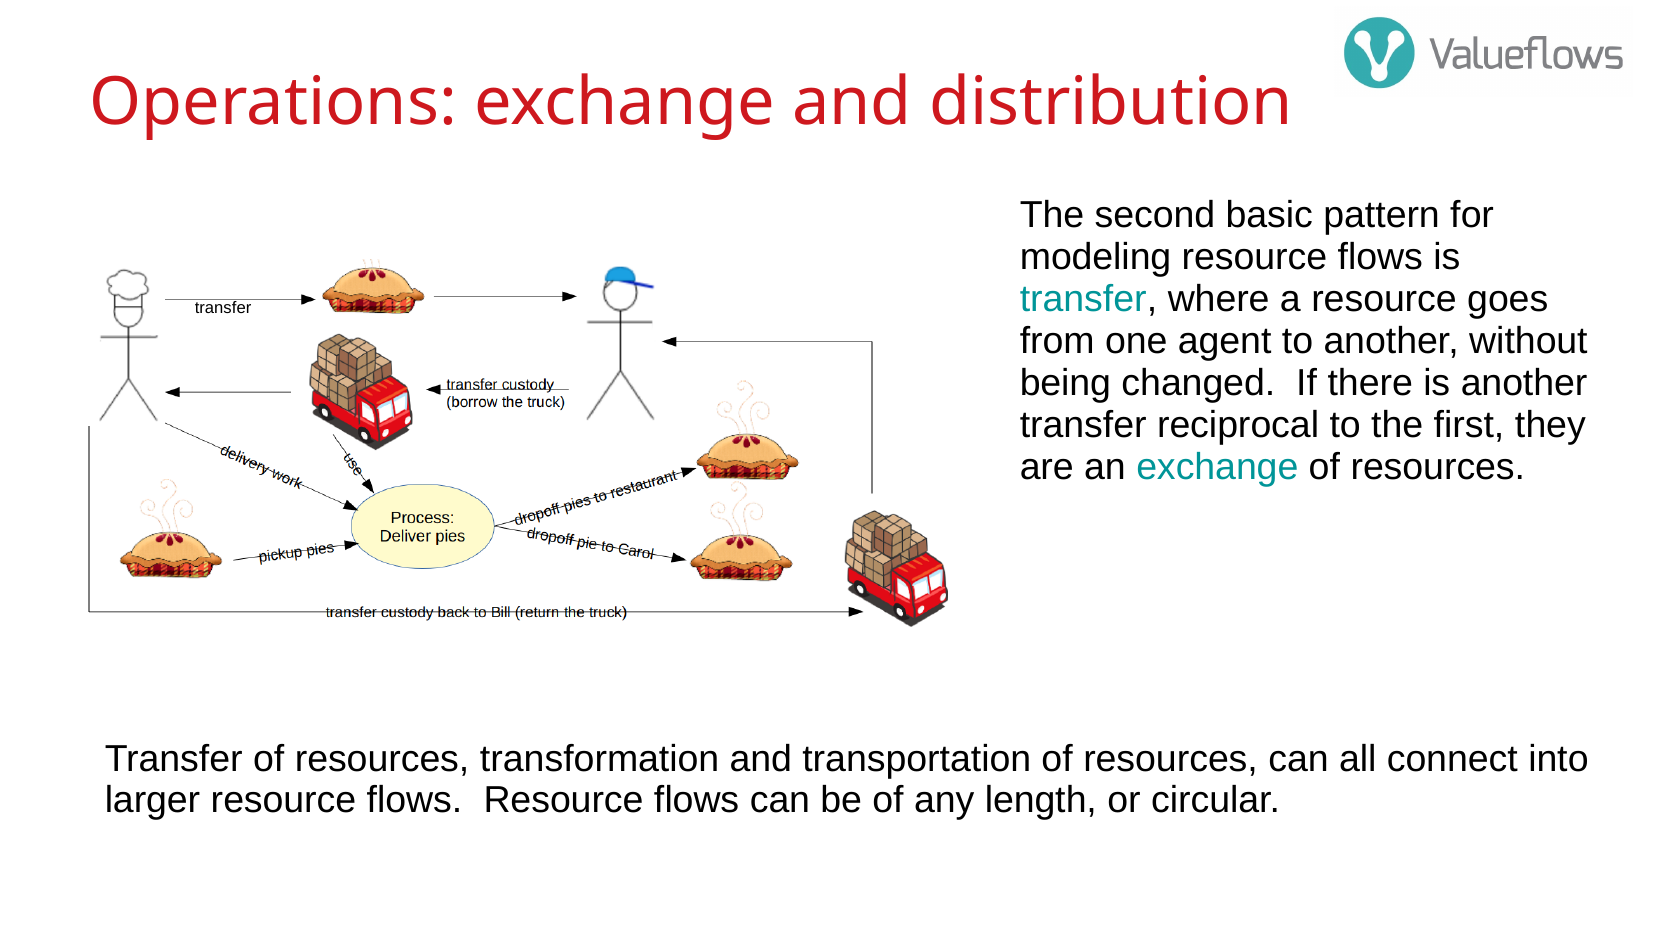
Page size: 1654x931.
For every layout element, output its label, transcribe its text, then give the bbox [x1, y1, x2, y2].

text_box Operations: exchange and distribution [75, 45, 1439, 139]
text_box transfer [180, 290, 391, 325]
picture [76, 259, 961, 643]
picture [1334, 6, 1633, 97]
text_box Transfer of resources, transformation and transportation of resources, can all connect into larger resource flows. Resource flows can be of any length, or circular. [90, 729, 1606, 829]
text_box The second basic pattern for modeling resource flows is transfer, where a resource goes from one agent to another, without being changed. If there is another transfer reciprocal to the first, they are an exchange of resources. [1005, 186, 1621, 496]
